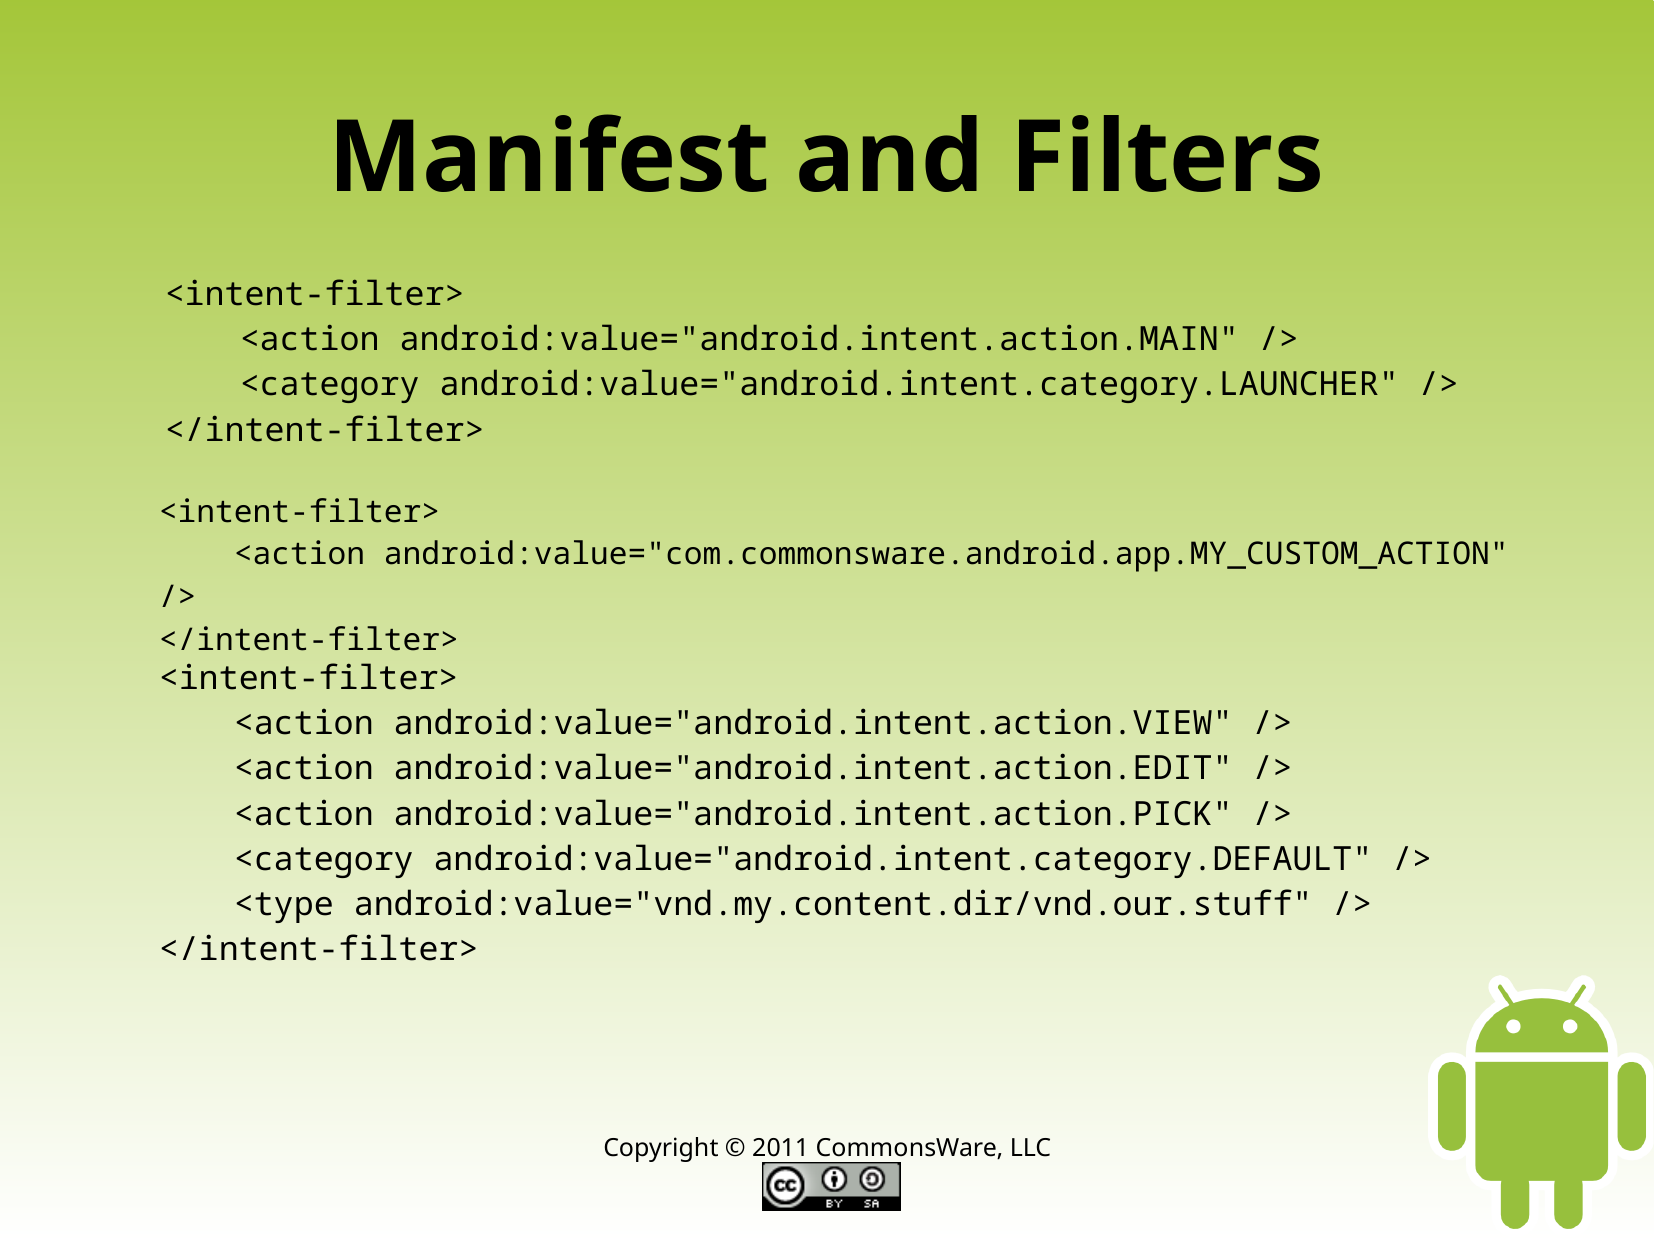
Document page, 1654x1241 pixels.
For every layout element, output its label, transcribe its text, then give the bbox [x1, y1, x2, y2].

text_box <intent-filter> <action android:value="android.intent.action.VIEW" /> <action android:value="android.intent.action.EDIT" /> <action android:value="android.intent.action.PICK" /> <category android:value="android.intent.category.DEFAULT" /> <type android:value="vnd.my.content.dir/vnd.our.stuff" /> </intent-filter> [144, 646, 1532, 933]
title Manifest and Filters [82, 49, 1571, 257]
text_box <intent-filter> <action android:value="com.commonsware.android.app.MY_CUSTOM_ACTION" /> </intent-filter> [144, 481, 1532, 618]
picture [1428, 975, 1654, 1238]
text_box <intent-filter> <action android:value="android.intent.action.MAIN" /> <category android:value="android.intent.category.LAUNCHER" /> </intent-filter> [150, 262, 1538, 433]
picture [762, 1162, 901, 1211]
